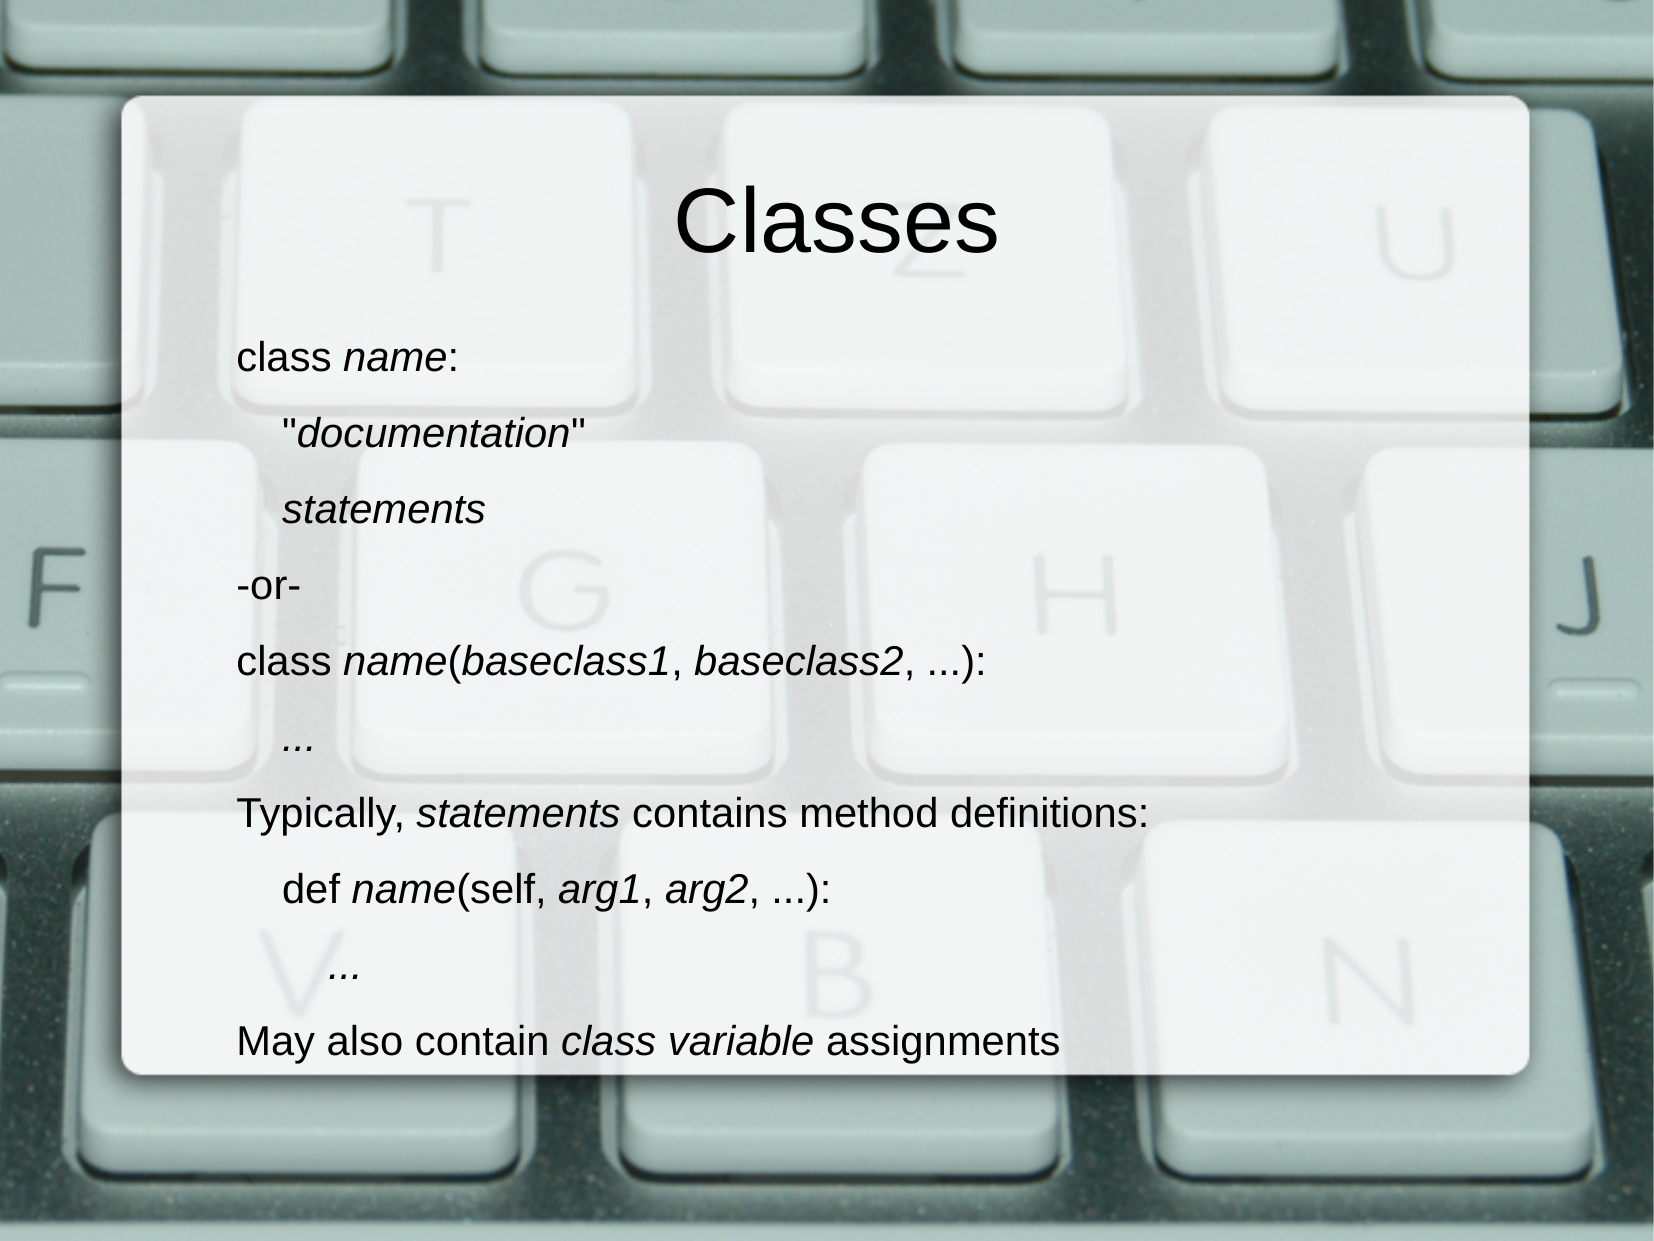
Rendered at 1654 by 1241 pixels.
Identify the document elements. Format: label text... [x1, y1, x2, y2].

list class name: "documentation" statements -or- class name(baseclass1, baseclass2, ...): ... Typically, statements contains method definitions: def name(self, arg1, arg2, ...): ... May also contain class variable assignments [147, 334, 1506, 1241]
title Classes [135, 117, 1506, 325]
picture [0, 0, 1654, 1241]
